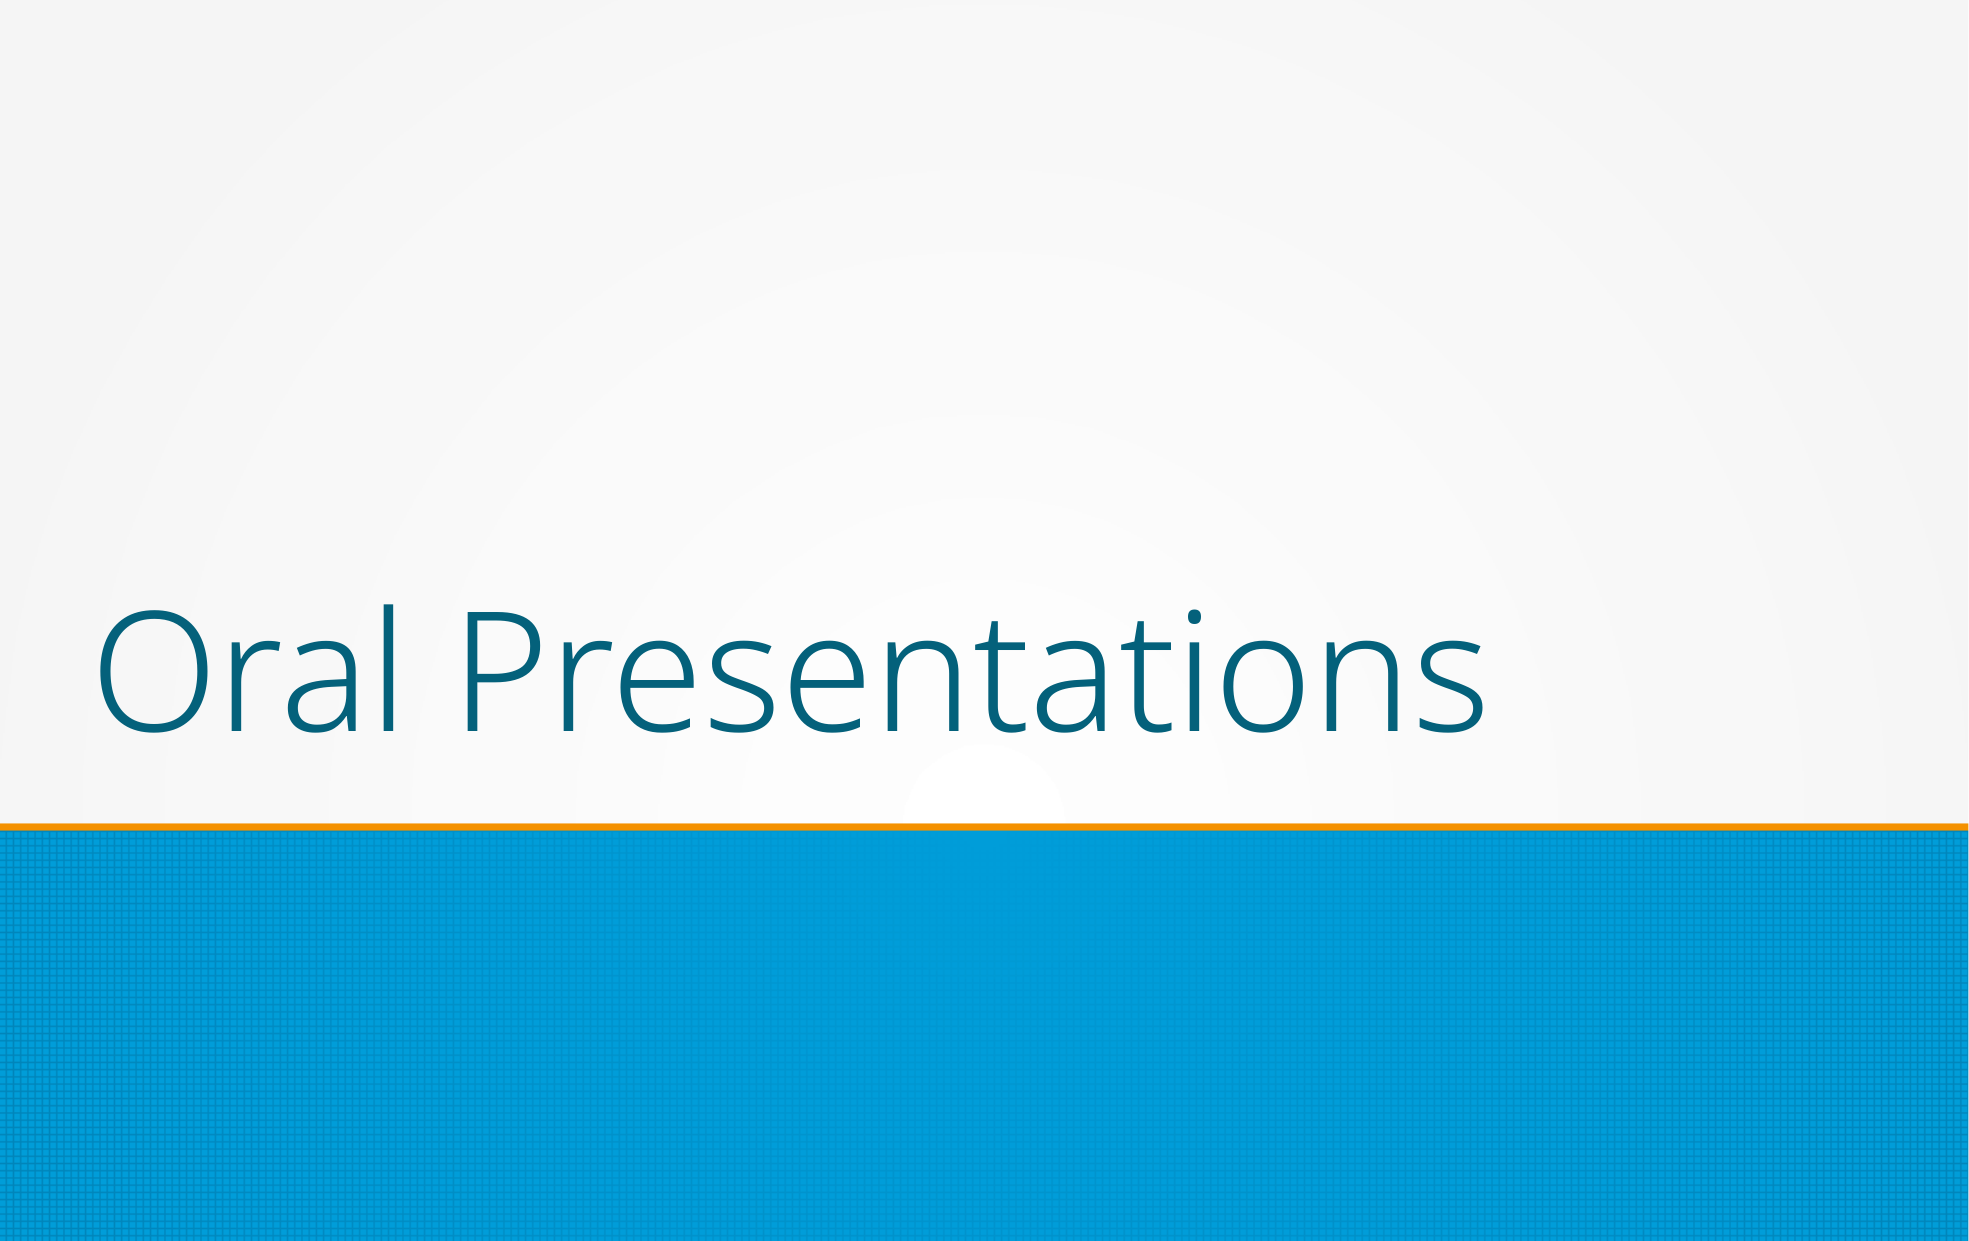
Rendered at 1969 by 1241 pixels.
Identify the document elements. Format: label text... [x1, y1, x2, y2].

title Oral Presentations [90, 49, 1862, 781]
picture [0, 0, 1969, 830]
